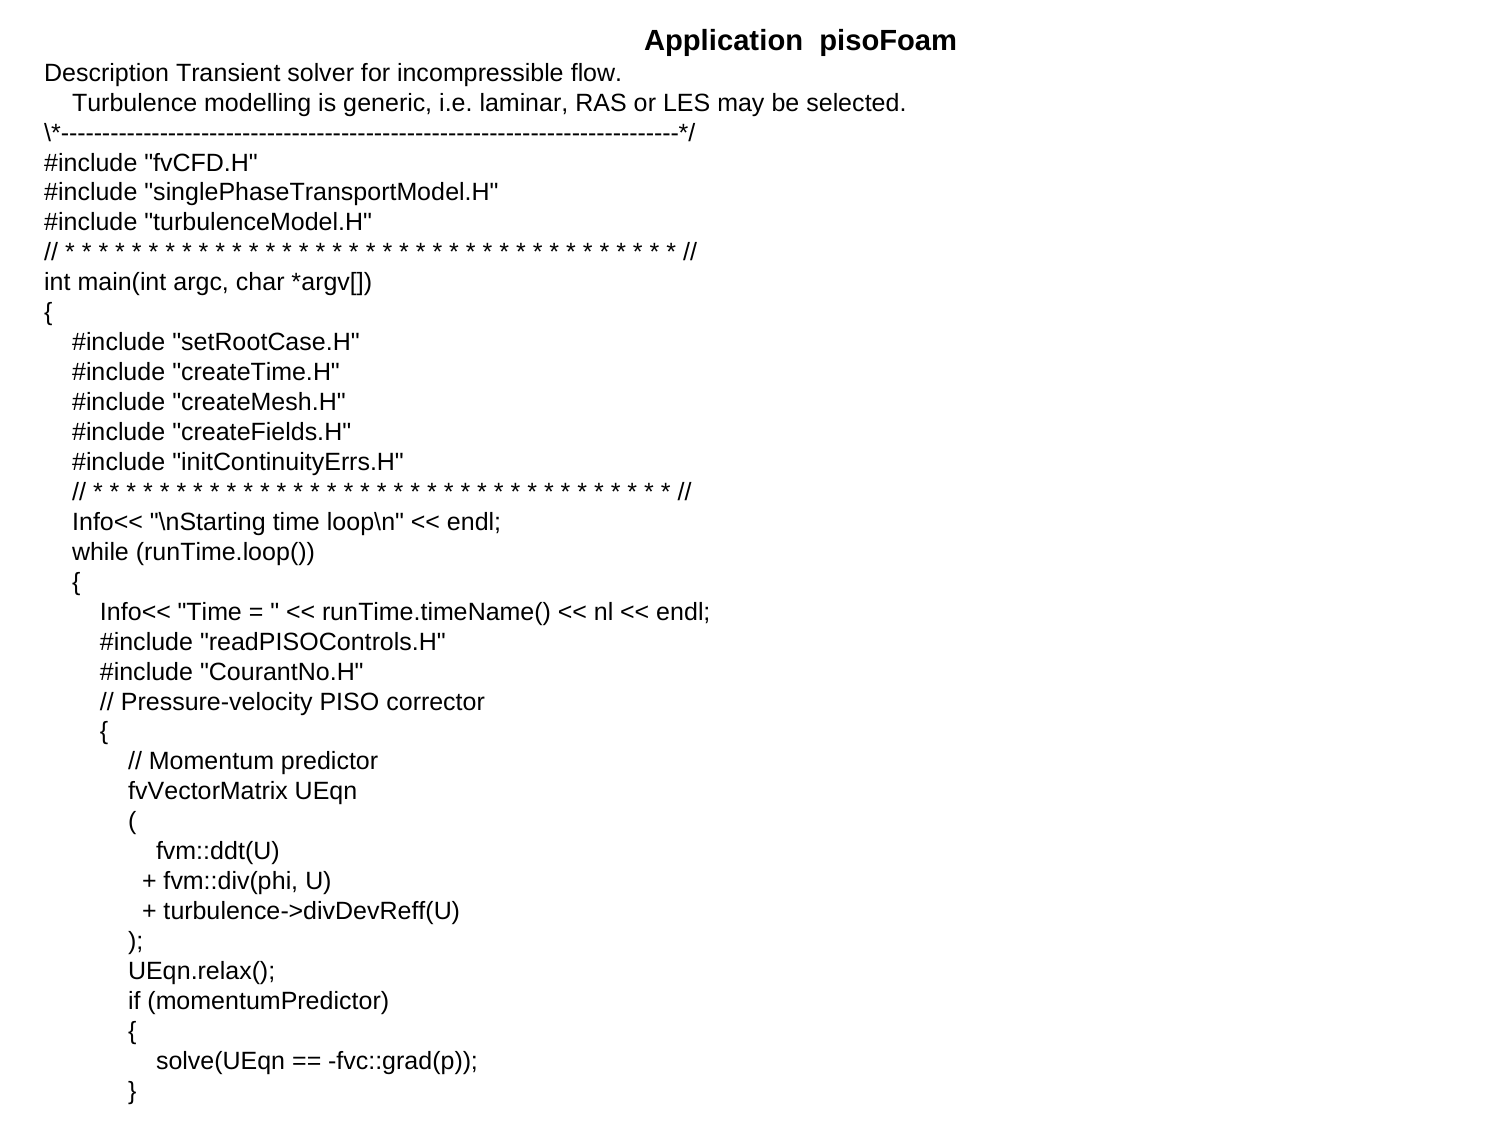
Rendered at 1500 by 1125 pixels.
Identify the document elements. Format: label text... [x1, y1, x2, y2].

text_box Application pisoFoam Description Transient solver for incompressible flow. Turbulence modelling is generic, i.e. laminar, RAS or LES may be selected. \*---------------------------------------------------------------------------*/ #include "fvCFD.H" #include "singlePhaseTransportModel.H" #include "turbulenceModel.H" // * * * * * * * * * * * * * * * * * * * * * * * * * * * * * * * * * * * * * // int main(int argc, char *argv[]) { #include "setRootCase.H" #include "createTime.H" #include "createMesh.H" #include "createFields.H" #include "initContinuityErrs.H" // * * * * * * * * * * * * * * * * * * * * * * * * * * * * * * * * * * * // Info<< "\nStarting time loop\n" << endl; while (runTime.loop()) { Info<< "Time = " << runTime.timeName() << nl << endl; #include "readPISOControls.H" #include "CourantNo.H" // Pressure-velocity PISO corrector { // Momentum predictor fvVectorMatrix UEqn ( fvm::ddt(U) + fvm::div(phi, U) + turbulence->divDevReff(U) ); UEqn.relax(); if (momentumPredictor) { solve(UEqn == -fvc::grad(p)); } [29, 13, 1459, 1112]
